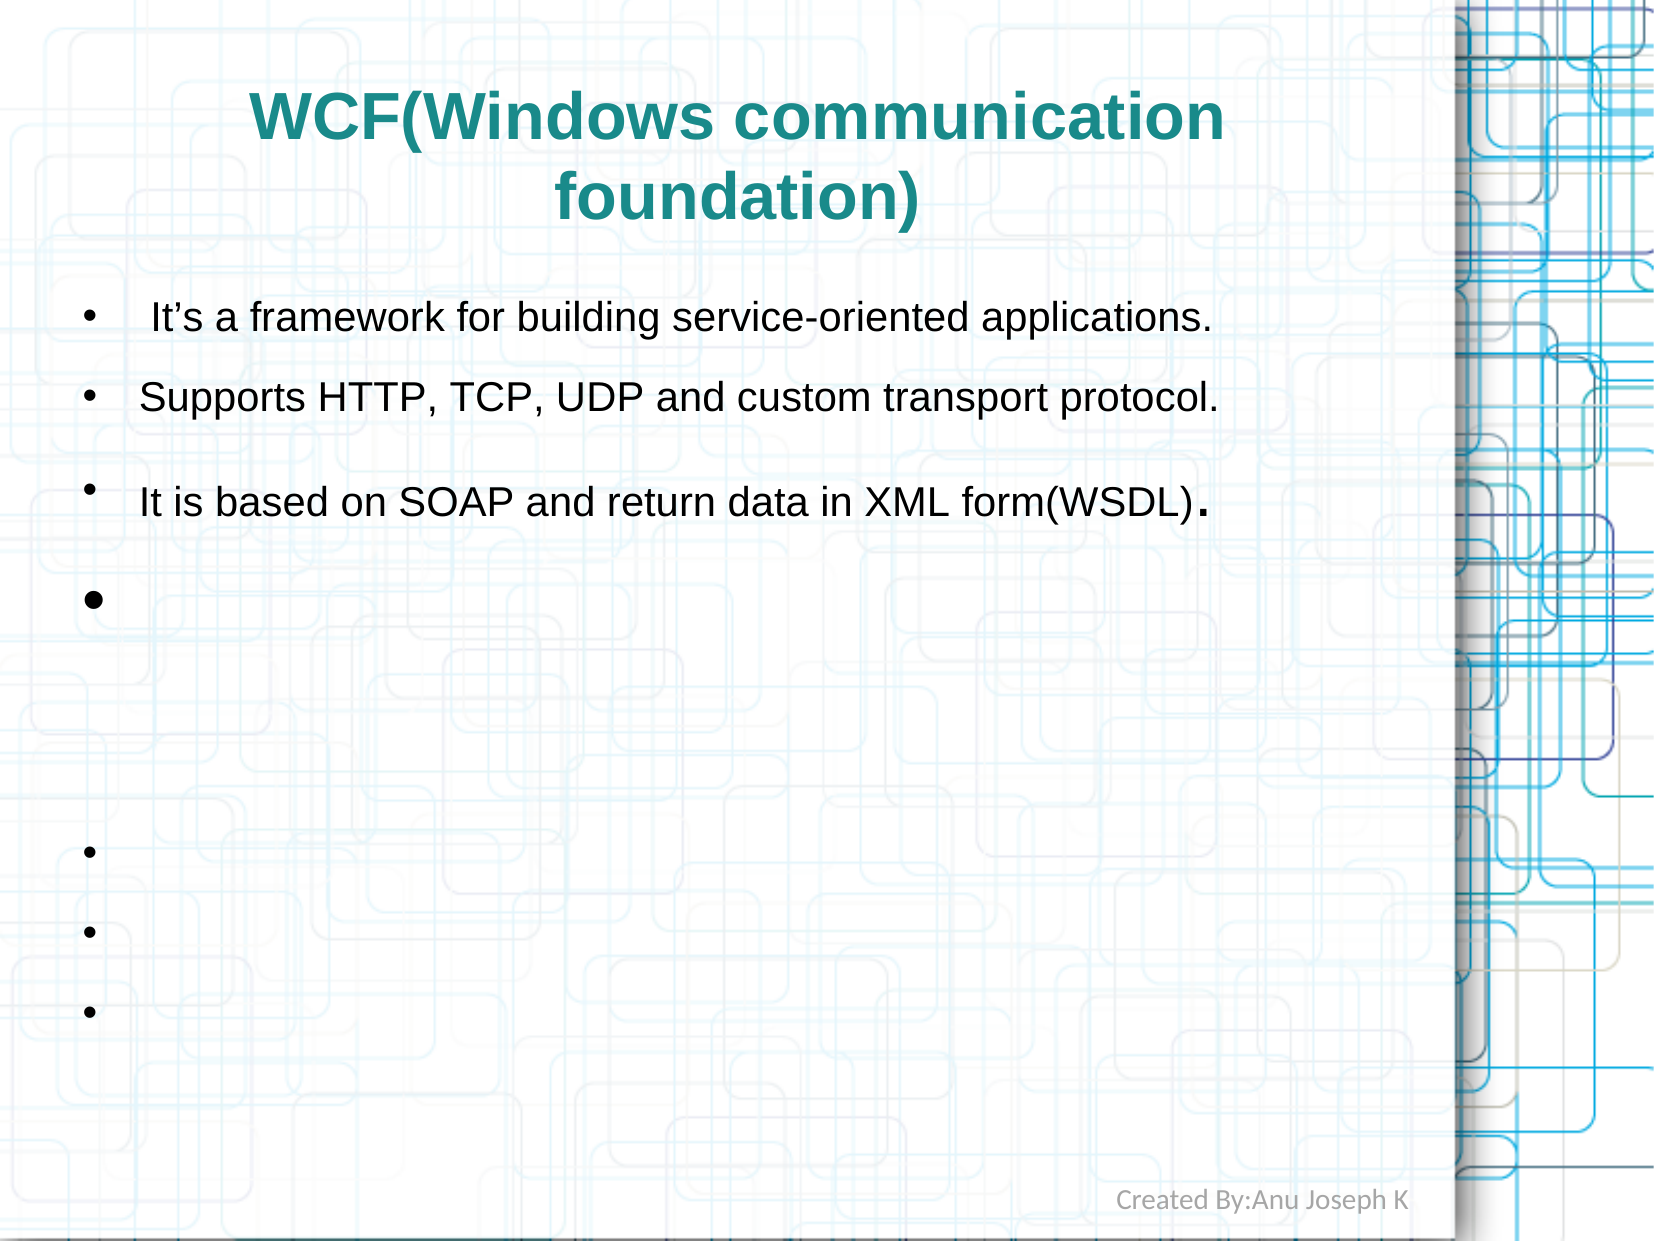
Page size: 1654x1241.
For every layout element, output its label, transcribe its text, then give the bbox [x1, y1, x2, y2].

list It’s a framework for building service-oriented applications. Supports HTTP, TCP, UDP and custom transport protocol. It is based on SOAP and return data in XML form(WSDL). [82, 290, 1418, 1109]
title WCF(Windows communication foundation) [59, 49, 1418, 257]
